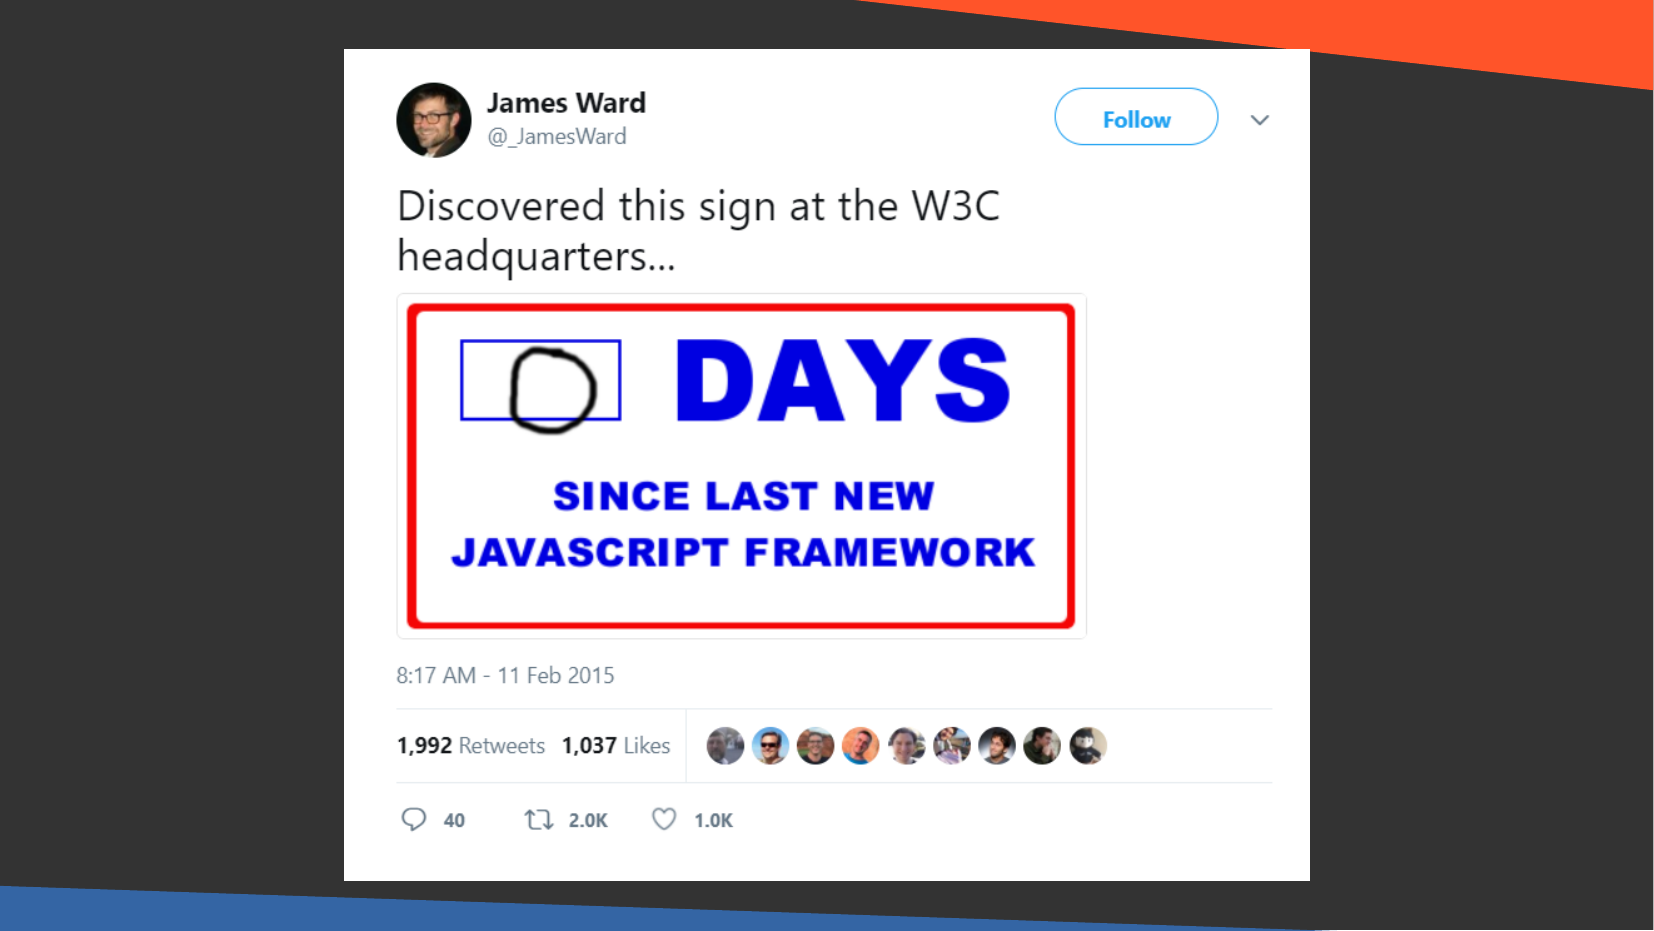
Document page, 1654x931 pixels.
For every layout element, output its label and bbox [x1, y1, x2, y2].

text_box [0, 885, 1337, 931]
text_box [854, 0, 1654, 91]
picture [344, 49, 1310, 881]
